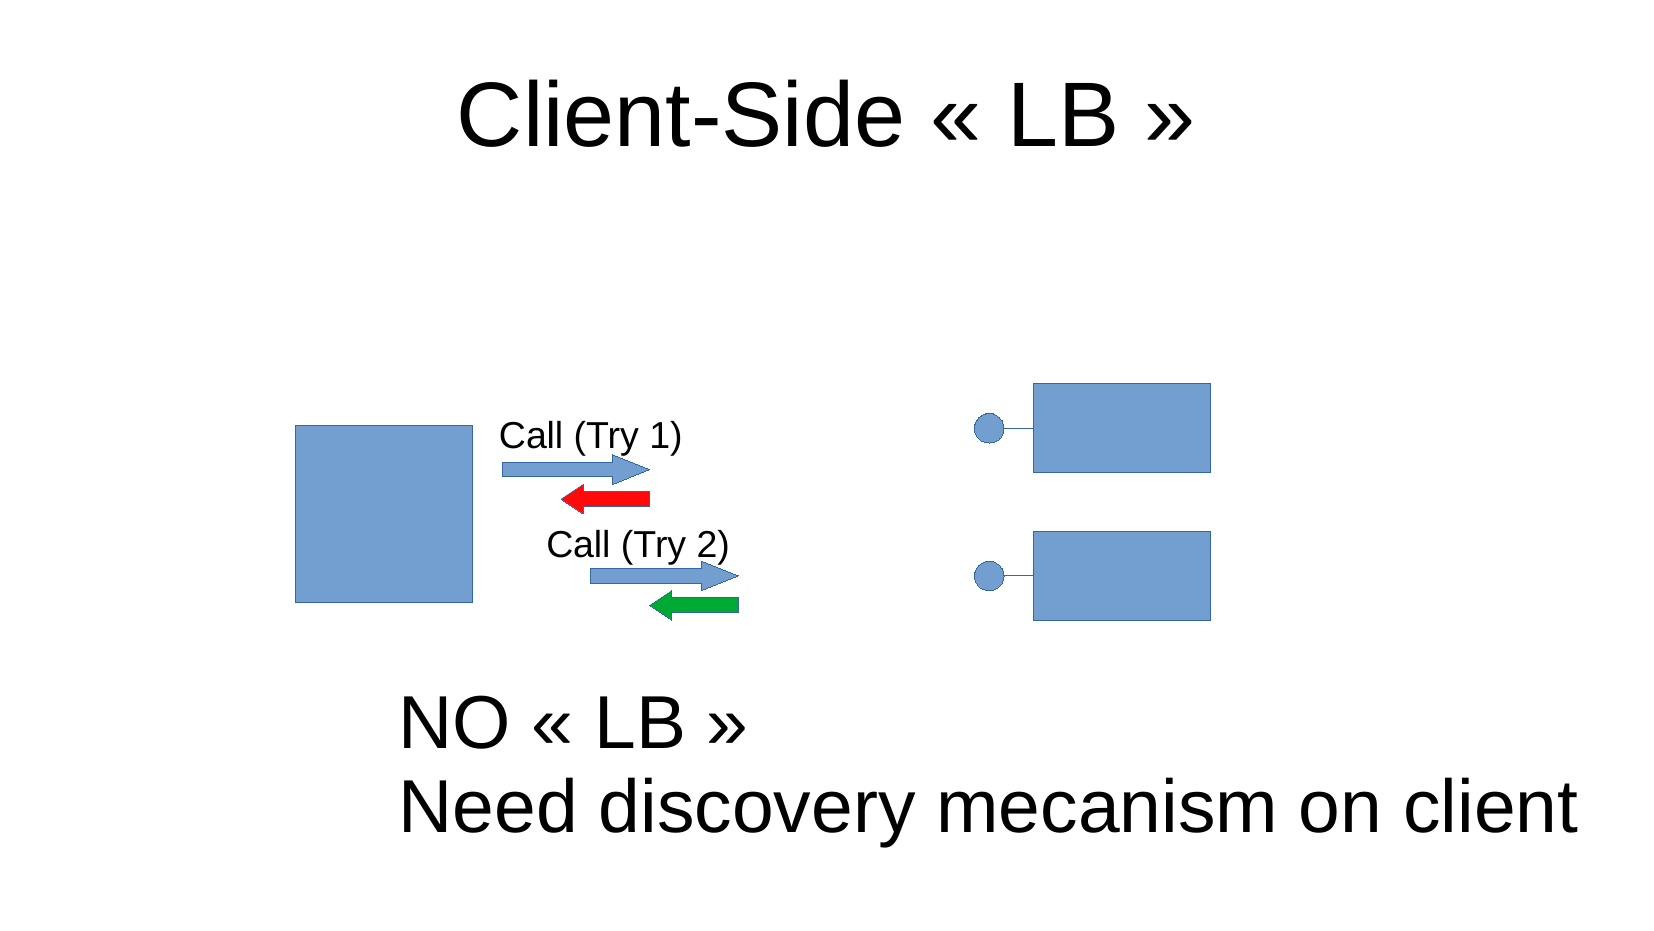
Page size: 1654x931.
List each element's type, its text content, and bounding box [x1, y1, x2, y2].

text_box [561, 484, 650, 514]
text_box [974, 561, 1005, 591]
text_box [502, 465, 650, 485]
text_box [590, 573, 739, 591]
text_box [974, 413, 1005, 444]
text_box [295, 425, 473, 603]
text_box Call (Try 1) [484, 407, 698, 465]
text_box [649, 590, 739, 621]
text_box [1033, 531, 1211, 621]
text_box [1033, 383, 1211, 473]
text_box Call (Try 2) [531, 516, 745, 573]
text_box NO « LB » Need discovery mecanism on client [383, 673, 1594, 857]
title Client-Side « LB » [82, 37, 1571, 193]
